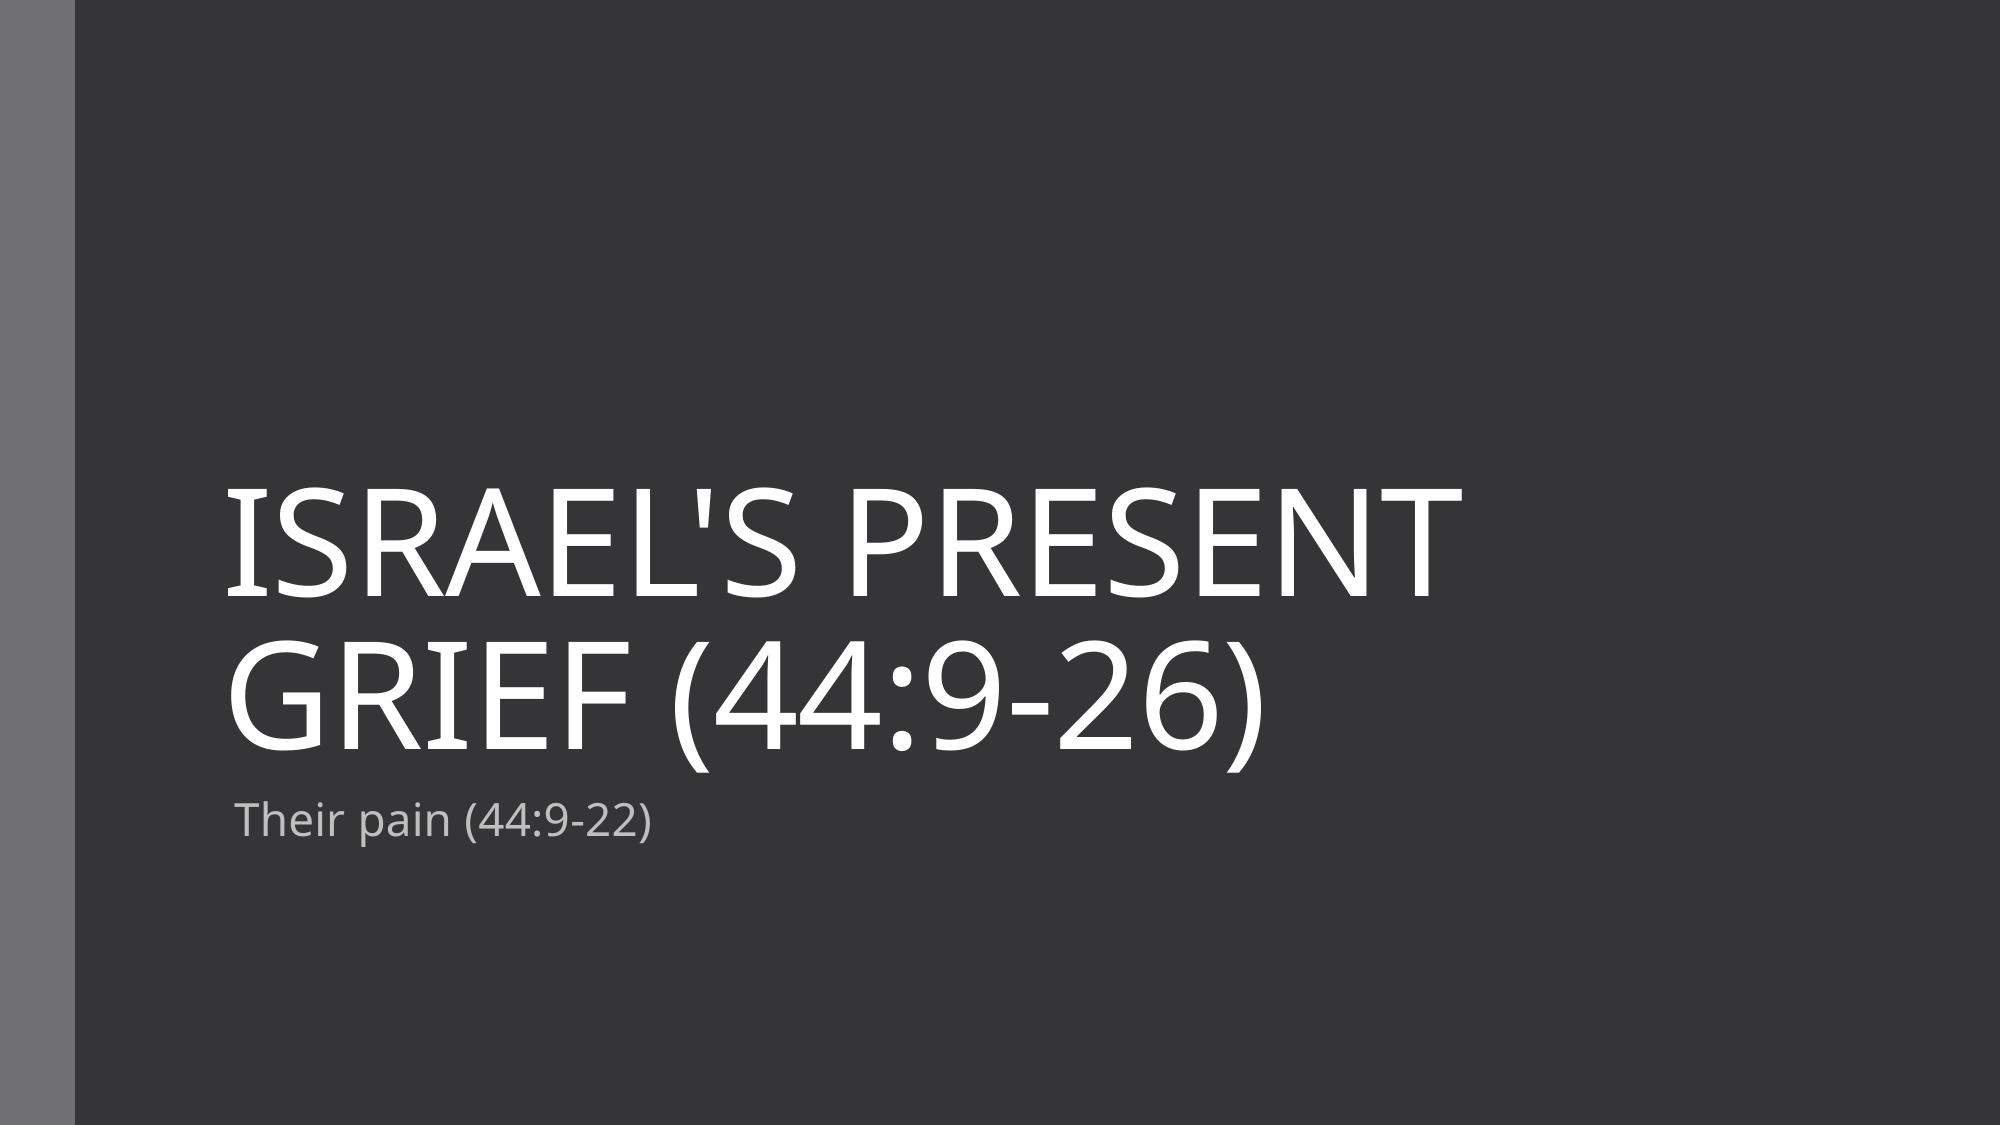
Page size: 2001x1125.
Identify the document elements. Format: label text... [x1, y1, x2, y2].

title ISRAEL'S PRESENT GRIEF (44:9-26) [206, 124, 1752, 787]
subtitle Their pain (44:9-22) [206, 787, 1752, 1066]
